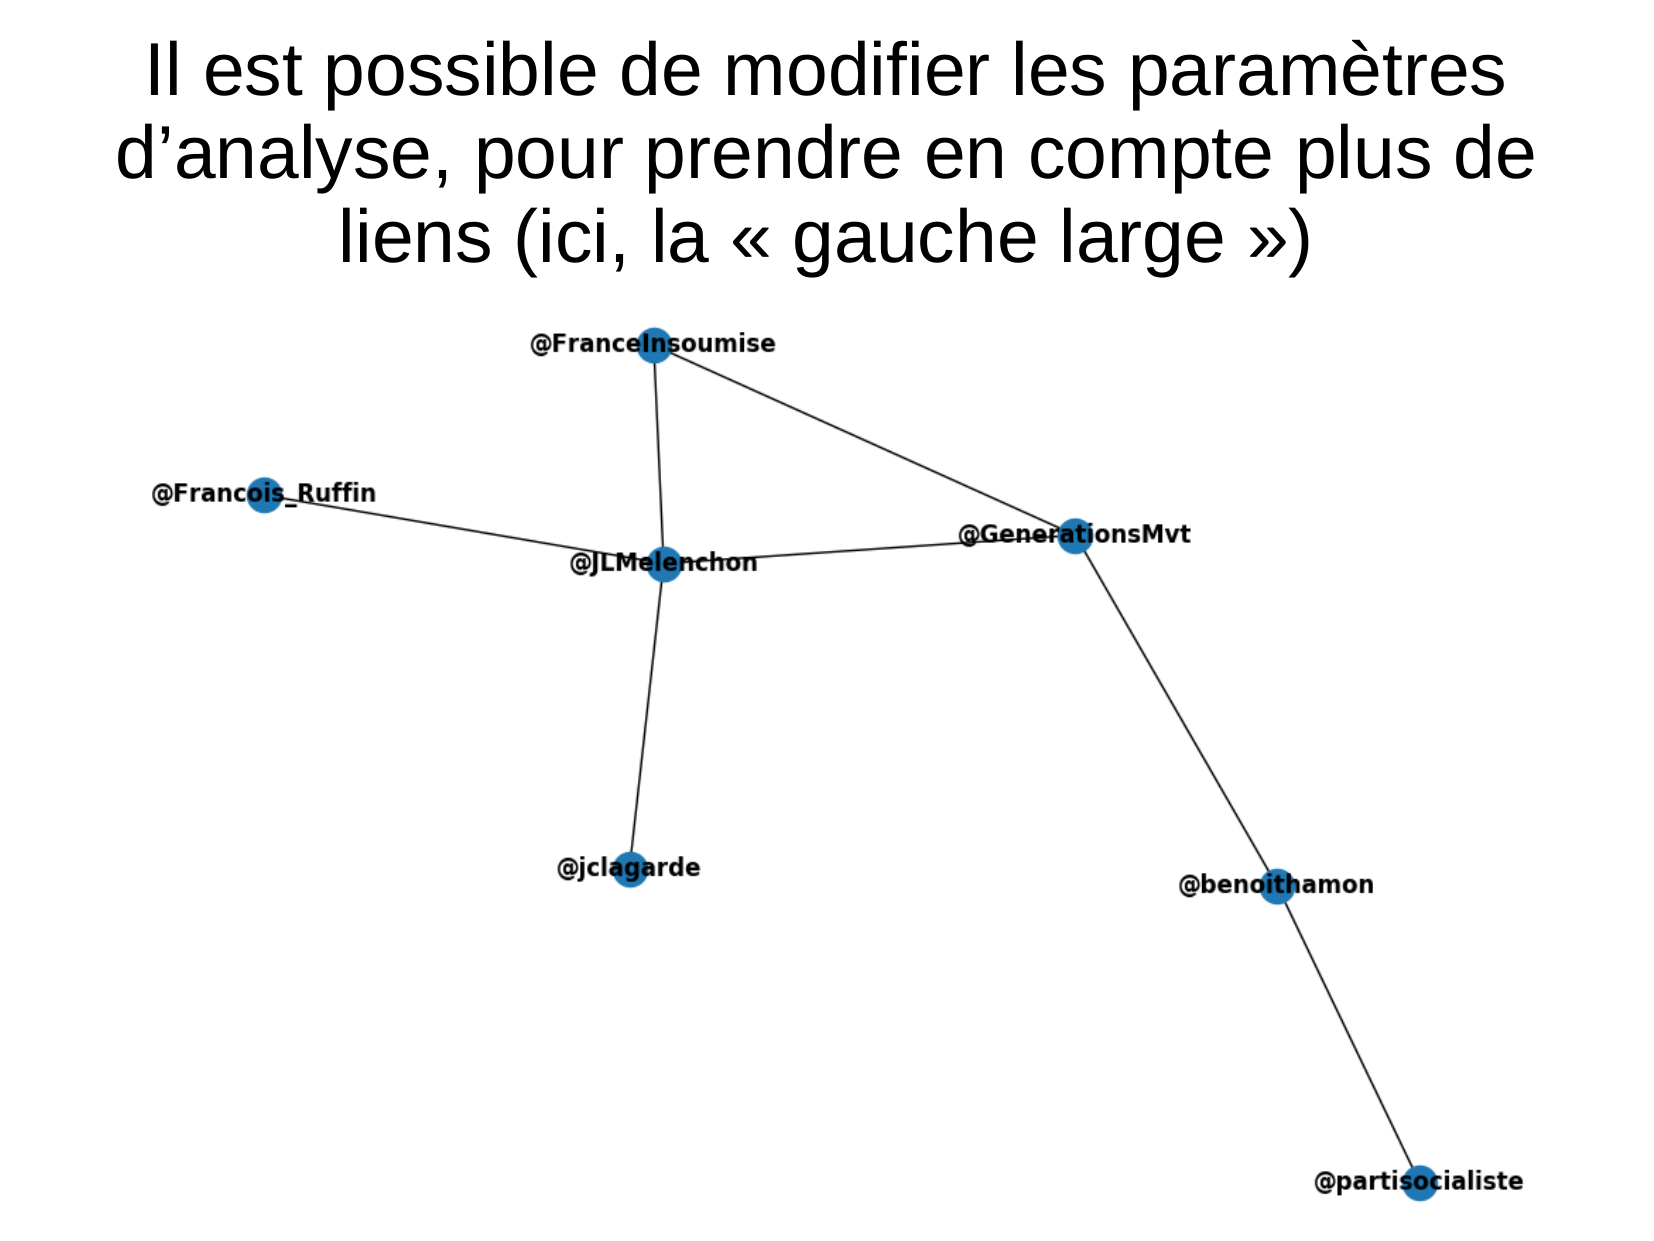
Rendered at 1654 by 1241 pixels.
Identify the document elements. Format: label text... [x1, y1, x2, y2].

title Il est possible de modifier les paramètres d’analyse, pour prendre en compte plus de liens (ici, la « gauche large ») [82, 26, 1571, 279]
picture [108, 290, 1574, 1205]
